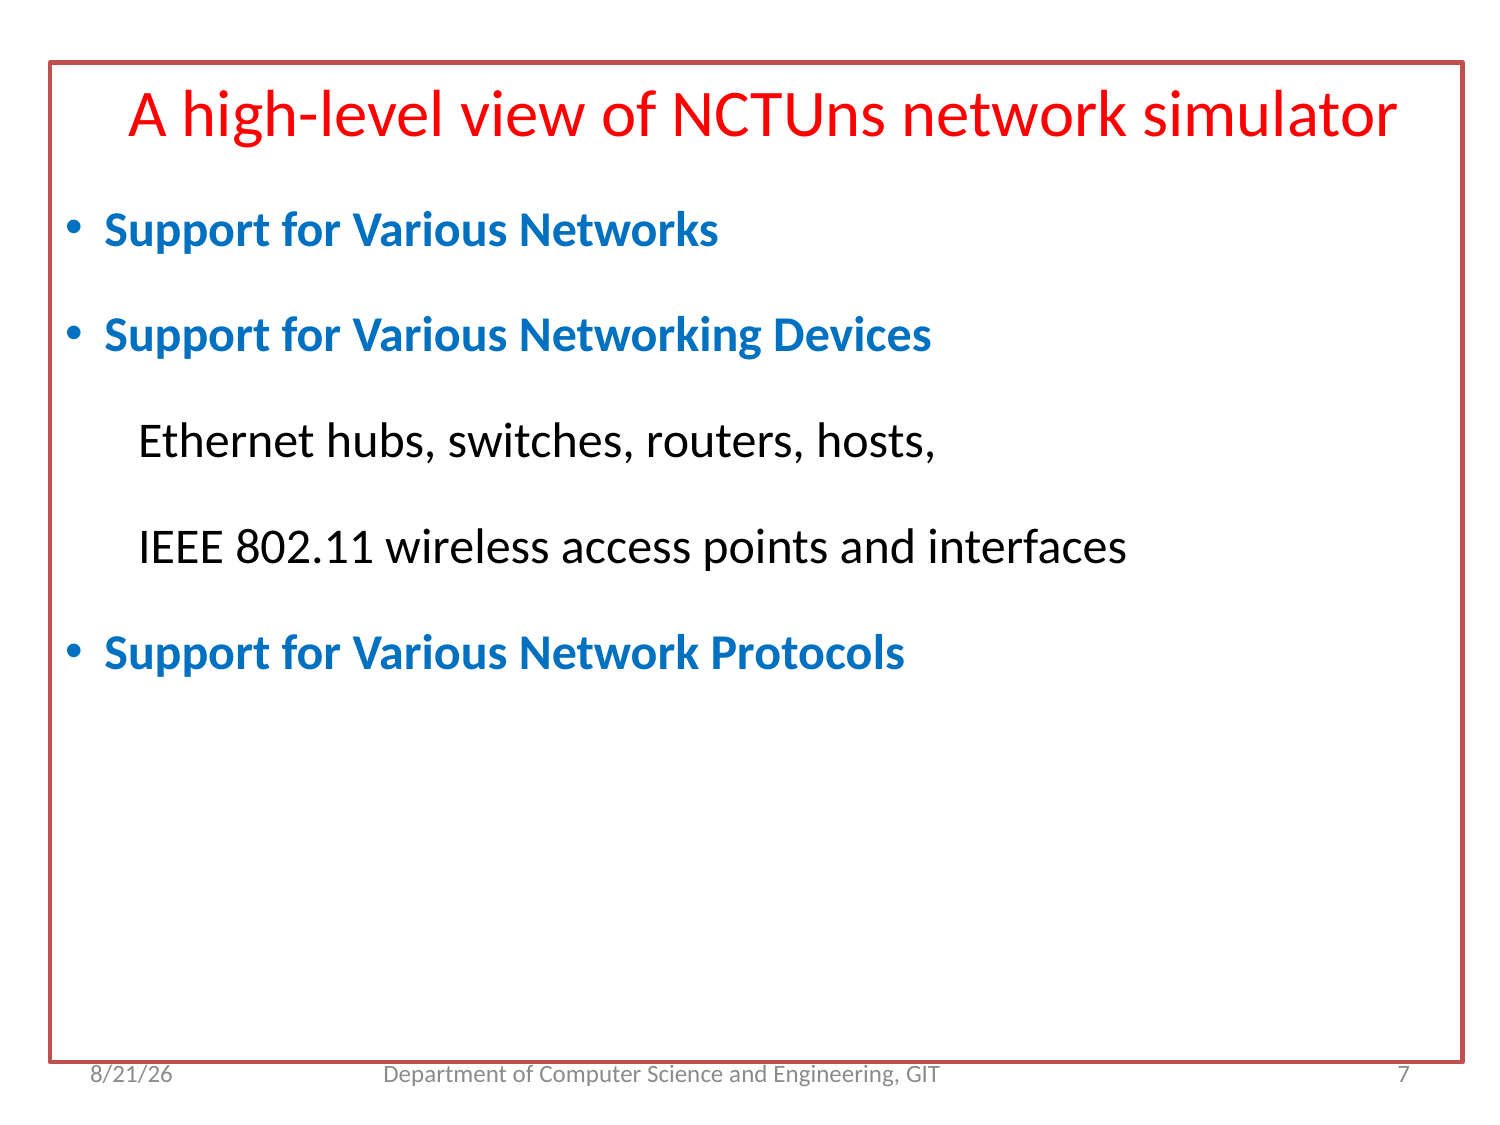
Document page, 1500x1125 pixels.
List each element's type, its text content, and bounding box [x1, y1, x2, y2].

text_box 9/19/18 [75, 1042, 300, 1103]
subtitle A high-level view of NCTUns network simulator Support for Various Networks Support for Various Networking Devices Ethernet hubs, switches, routers, hosts, IEEE 802.11 wireless access points and interfaces Support for Various Network Protocols [50, 62, 1463, 1063]
slide_number <number> [1074, 1042, 1425, 1103]
text_box Department of Computer Science and Engineering, GIT [300, 1042, 1025, 1103]
